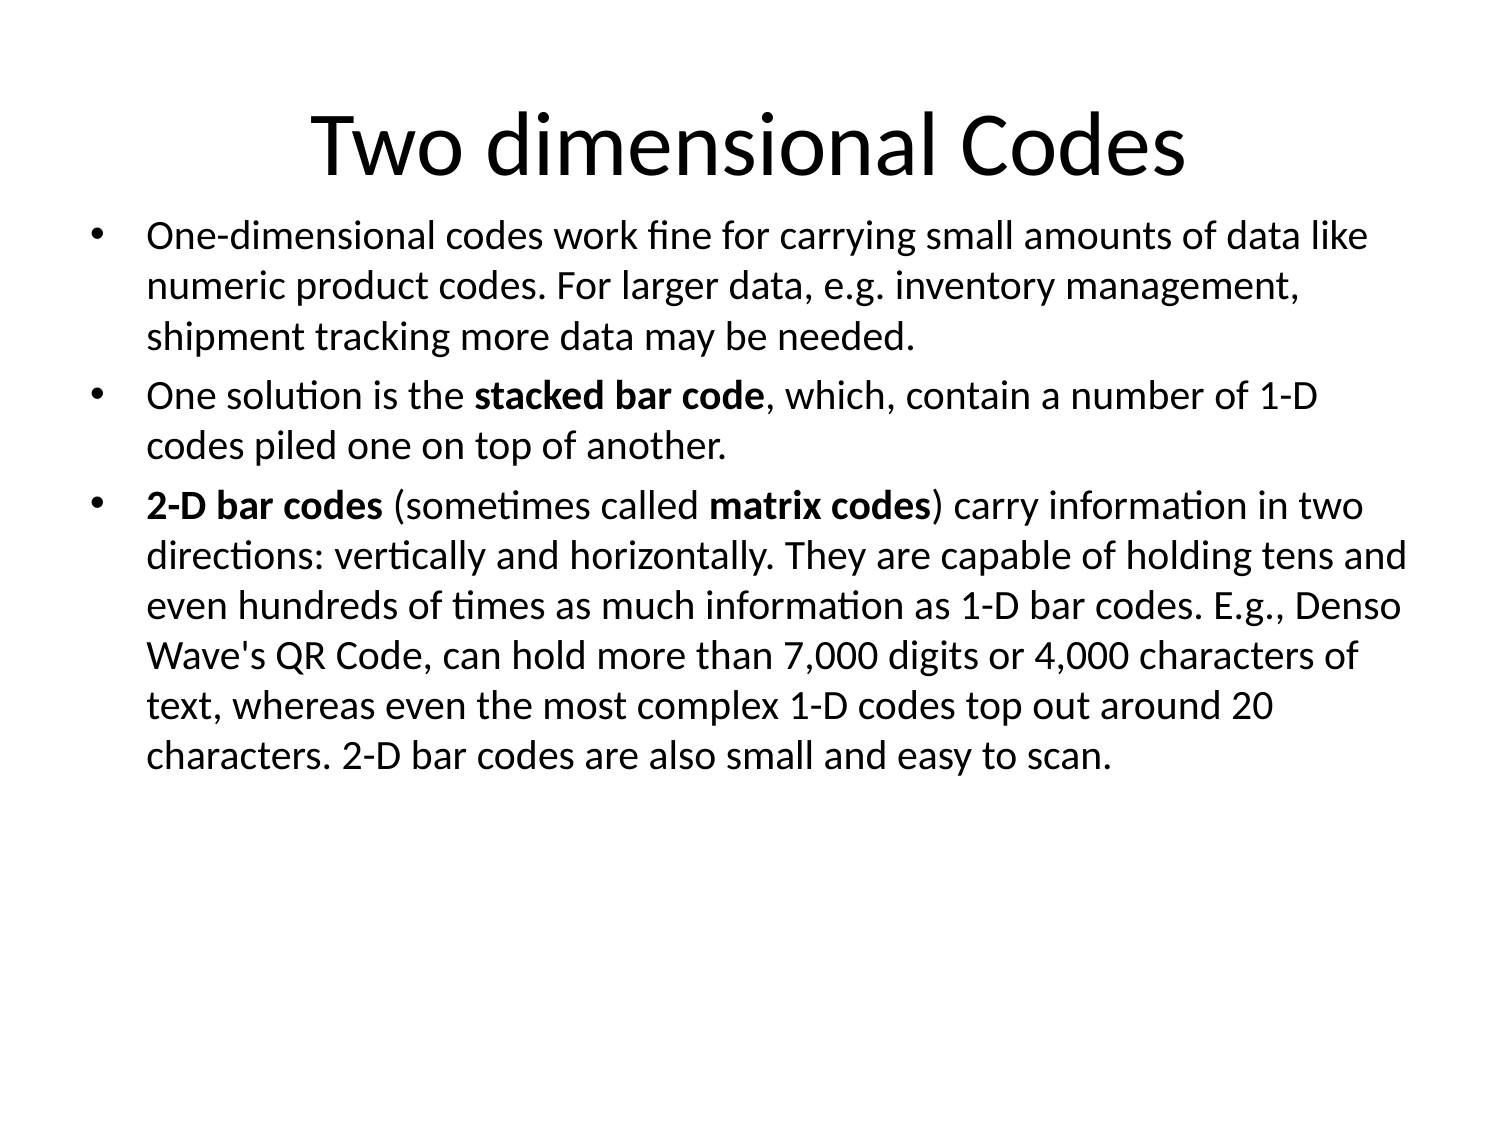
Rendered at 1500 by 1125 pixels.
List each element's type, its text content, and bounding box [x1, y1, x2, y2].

list One-dimensional codes work fine for carrying small amounts of data like numeric product codes. For larger data, e.g. inventory management, shipment tracking more data may be needed. One solution is the stacked bar code, which, contain a number of 1-D codes piled one on top of another. 2-D bar codes (sometimes called matrix codes) carry information in two directions: vertically and horizontally. They are capable of holding tens and even hundreds of times as much information as 1-D bar codes. E.g., Denso Wave's QR Code, can hold more than 7,000 digits or 4,000 characters of text, whereas even the most complex 1-D codes top out around 20 characters. 2-D bar codes are also small and easy to scan. [75, 200, 1425, 944]
title Two dimensional Codes [75, 45, 1425, 200]
